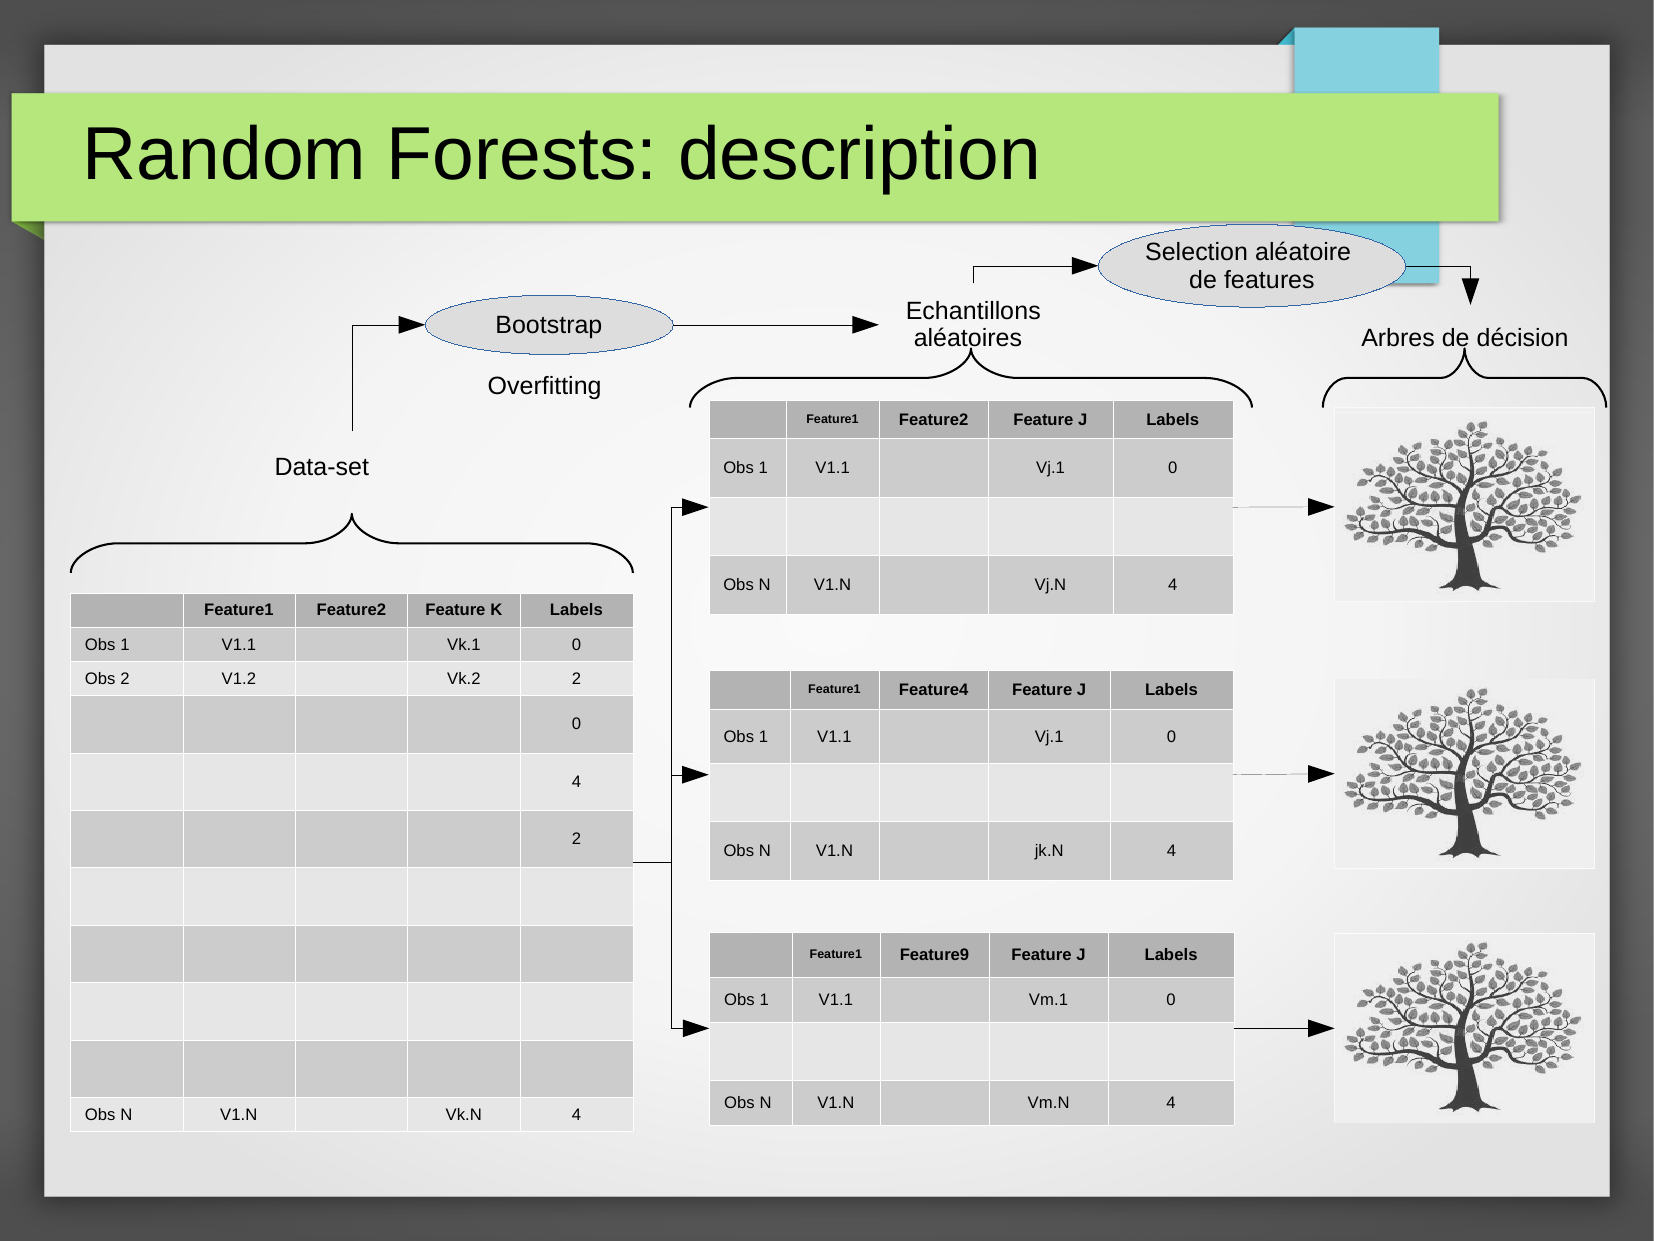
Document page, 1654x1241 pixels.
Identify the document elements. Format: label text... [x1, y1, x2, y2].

table_cell [791, 764, 879, 821]
table_cell [880, 710, 988, 763]
title Random Forests: description [82, 94, 1477, 213]
table_cell 4 [521, 754, 633, 810]
table_cell 0 [521, 628, 633, 661]
table_cell Obs 2 [71, 662, 183, 695]
table_header [710, 933, 792, 977]
table_header Feature J [990, 933, 1108, 977]
table_cell V1.1 [793, 978, 880, 1022]
table_header Labels [521, 594, 633, 627]
text_box Arbres de décision [1346, 304, 1595, 362]
table_cell jk.N [989, 822, 1110, 880]
text_box Echantillons aléatoires [878, 283, 1068, 367]
table_cell Vj.1 [989, 710, 1110, 763]
table_cell [71, 983, 183, 1040]
table_cell [881, 978, 989, 1022]
table_cell 4 [1111, 822, 1233, 880]
table_cell [184, 811, 295, 867]
table_cell V1.1 [787, 439, 879, 497]
table_cell [296, 662, 407, 695]
table_header Feature J [989, 401, 1113, 438]
table_cell 0 [1111, 710, 1233, 763]
table_cell [71, 926, 183, 982]
table_cell [787, 498, 879, 555]
table_cell [408, 1041, 520, 1097]
table_cell [71, 868, 183, 925]
table_cell [989, 764, 1110, 821]
table_cell 0 [521, 696, 633, 753]
table_cell Vk.N [408, 1098, 520, 1131]
table_cell [880, 822, 988, 880]
table_cell [521, 926, 633, 982]
table_cell [296, 1098, 407, 1131]
table_cell 2 [521, 811, 633, 867]
table_cell [521, 868, 633, 925]
text_box Selection aléatoire de features [1098, 224, 1406, 308]
table_cell [184, 696, 295, 753]
table_cell [990, 1023, 1108, 1080]
table_cell Vm.1 [990, 978, 1108, 1022]
table_cell [710, 498, 786, 555]
table_cell [296, 811, 407, 867]
table_cell [408, 811, 520, 867]
table_cell 0 [1114, 439, 1233, 497]
table_cell [408, 754, 520, 810]
table_cell V1.N [787, 556, 879, 614]
table_cell [880, 498, 988, 555]
table_cell [296, 926, 407, 982]
table_cell V1.N [793, 1081, 880, 1125]
table_header Feature K [408, 594, 520, 627]
table_cell [880, 556, 988, 614]
table_cell [710, 764, 790, 821]
table_cell [880, 439, 988, 497]
table_cell Obs 1 [71, 628, 183, 661]
table_cell [1111, 764, 1233, 821]
table_cell Obs 1 [710, 439, 786, 497]
table_cell [296, 1041, 407, 1097]
table_cell Vj.1 [989, 439, 1113, 497]
table_header Feature1 [184, 594, 295, 627]
table_header [710, 671, 790, 709]
table_cell Vm.N [990, 1081, 1108, 1125]
table_cell Vj.N [989, 556, 1113, 614]
table_cell [296, 868, 407, 925]
table_cell Obs 1 [710, 978, 792, 1022]
table_cell [184, 983, 295, 1040]
table_cell V1.N [184, 1098, 295, 1131]
table_cell [408, 868, 520, 925]
text_box Overfitting [472, 364, 617, 408]
table_cell [989, 498, 1113, 555]
table_cell [296, 754, 407, 810]
text_box [1334, 933, 1595, 1123]
table_header Feature1 [791, 671, 879, 709]
table_header Feature4 [880, 671, 988, 709]
table_cell V1.1 [184, 628, 295, 661]
table_header Labels [1109, 933, 1234, 977]
table_cell Vk.2 [408, 662, 520, 695]
table_cell [881, 1081, 989, 1125]
table_cell [71, 811, 183, 867]
table_header [710, 401, 786, 438]
table_cell [1114, 498, 1233, 555]
table_cell [793, 1023, 880, 1080]
table_cell Vk.1 [408, 628, 520, 661]
table_cell [408, 696, 520, 753]
table_cell [521, 983, 633, 1040]
table_cell Obs N [71, 1098, 183, 1131]
table_cell [71, 754, 183, 810]
table_cell [296, 696, 407, 753]
table_header Labels [1111, 671, 1233, 709]
table_cell [296, 983, 407, 1040]
table_cell Obs N [710, 556, 786, 614]
table_cell [184, 754, 295, 810]
table_cell 4 [1109, 1081, 1234, 1125]
text_box Data-set [259, 431, 449, 502]
picture [0, 0, 1654, 1241]
table_cell [521, 1041, 633, 1097]
table_header Feature J [989, 671, 1110, 709]
table_cell [1109, 1023, 1234, 1080]
table_header Feature1 [787, 401, 879, 438]
table_cell [880, 764, 988, 821]
text_box Bootstrap [425, 295, 674, 355]
table_cell [184, 1041, 295, 1097]
table_cell Obs N [710, 822, 790, 880]
table_header Feature1 [793, 933, 880, 977]
table_cell 2 [521, 662, 633, 695]
table_cell [881, 1023, 989, 1080]
table_cell [184, 868, 295, 925]
table_header Labels [1114, 401, 1233, 438]
table_cell [296, 628, 407, 661]
table_header [71, 594, 183, 627]
table_cell Obs 1 [710, 710, 790, 763]
table_cell 4 [521, 1098, 633, 1131]
table_cell 0 [1109, 978, 1234, 1022]
text_box [1334, 679, 1595, 869]
table_cell Obs N [710, 1081, 792, 1125]
table_cell V1.N [791, 822, 879, 880]
table_cell [184, 926, 295, 982]
table_cell [71, 696, 183, 753]
table_cell V1.2 [184, 662, 295, 695]
table_cell [408, 983, 520, 1040]
table_header Feature2 [296, 594, 407, 627]
table_cell 4 [1114, 556, 1233, 614]
table_cell V1.1 [791, 710, 879, 763]
table_cell [710, 1023, 792, 1080]
table_header Feature9 [881, 933, 989, 977]
table_header Feature2 [880, 401, 988, 438]
text_box [1334, 407, 1595, 602]
table_cell [408, 926, 520, 982]
table_cell [71, 1041, 183, 1097]
